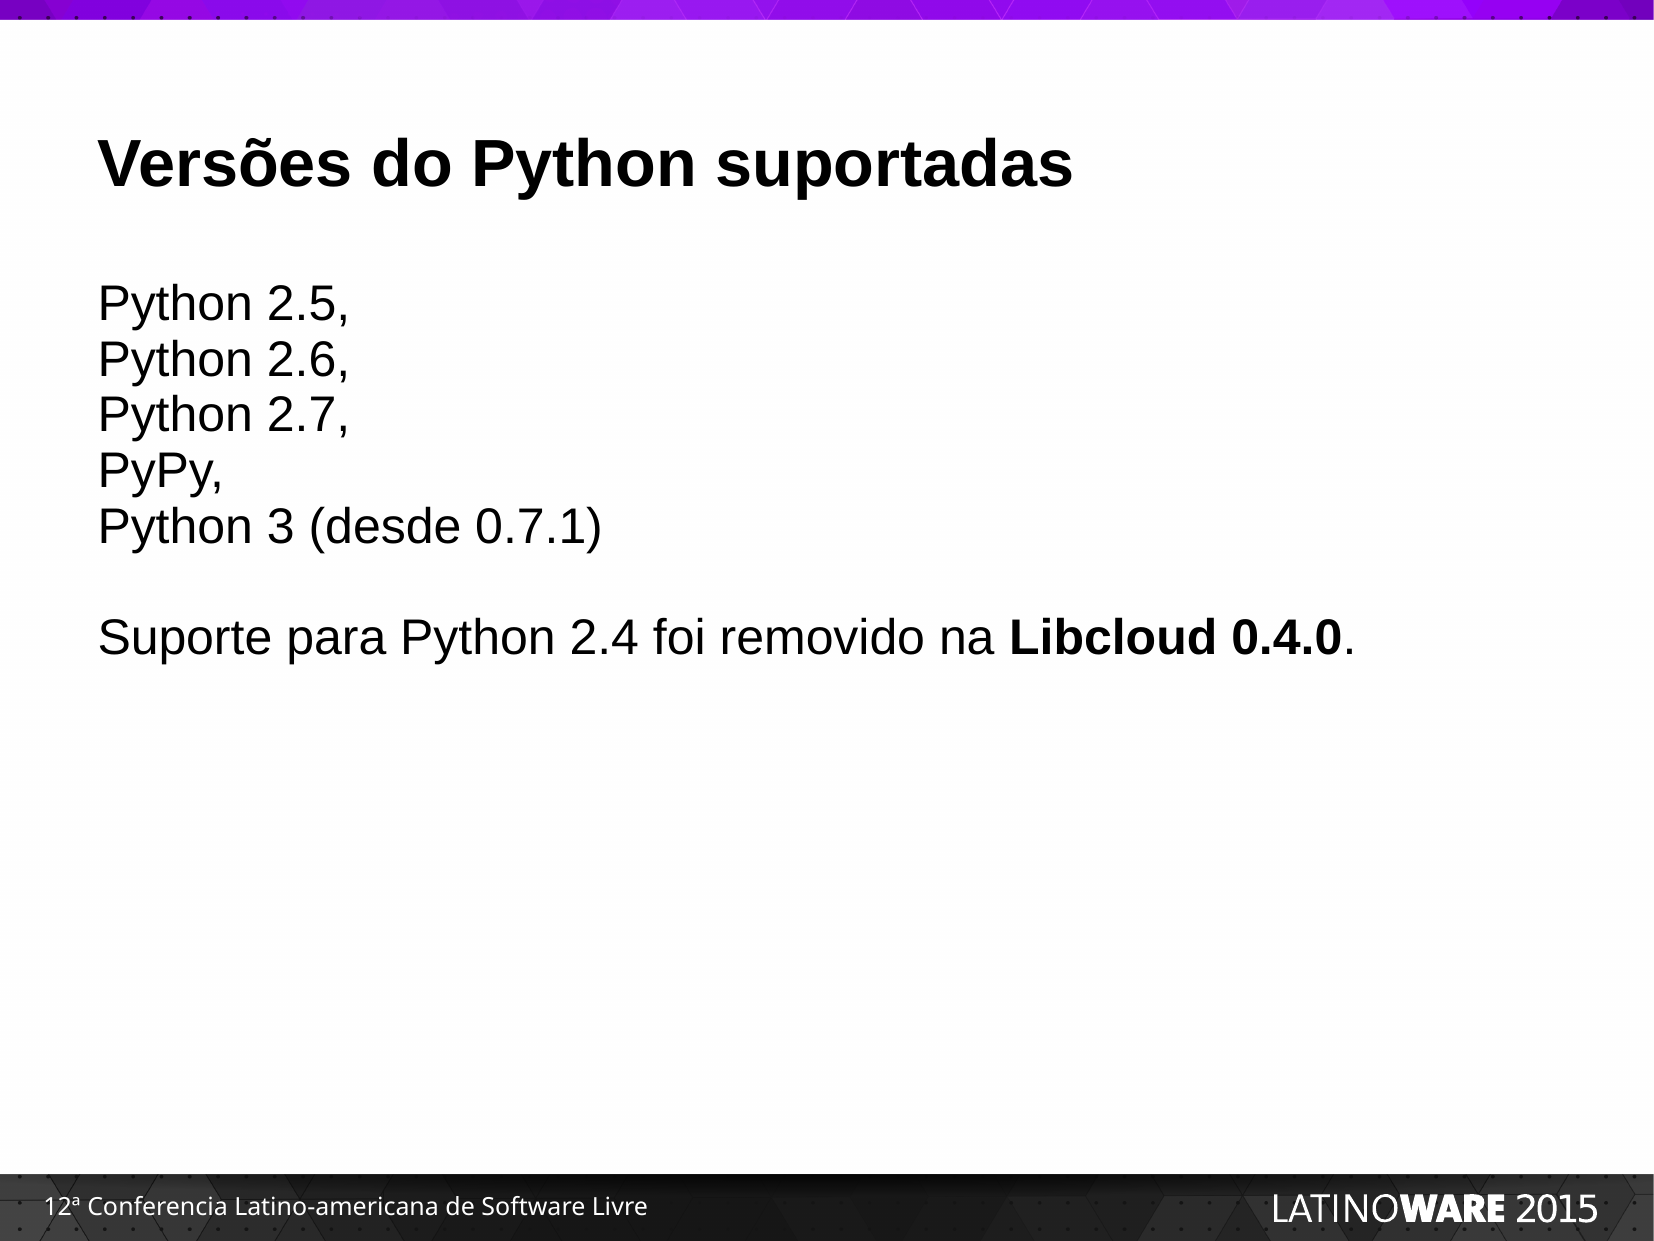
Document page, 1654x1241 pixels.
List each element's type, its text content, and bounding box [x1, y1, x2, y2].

text_box Versões do Python suportadas Python 2.5, Python 2.6, Python 2.7, PyPy, Python 3 (desde 0.7.1) Suporte para Python 2.4 foi removido na Libcloud 0.4.0. [82, 118, 1571, 1081]
text_box 12ª Conferencia Latino-americana de Software Livre [28, 1181, 1127, 1239]
picture [0, 0, 1654, 1241]
